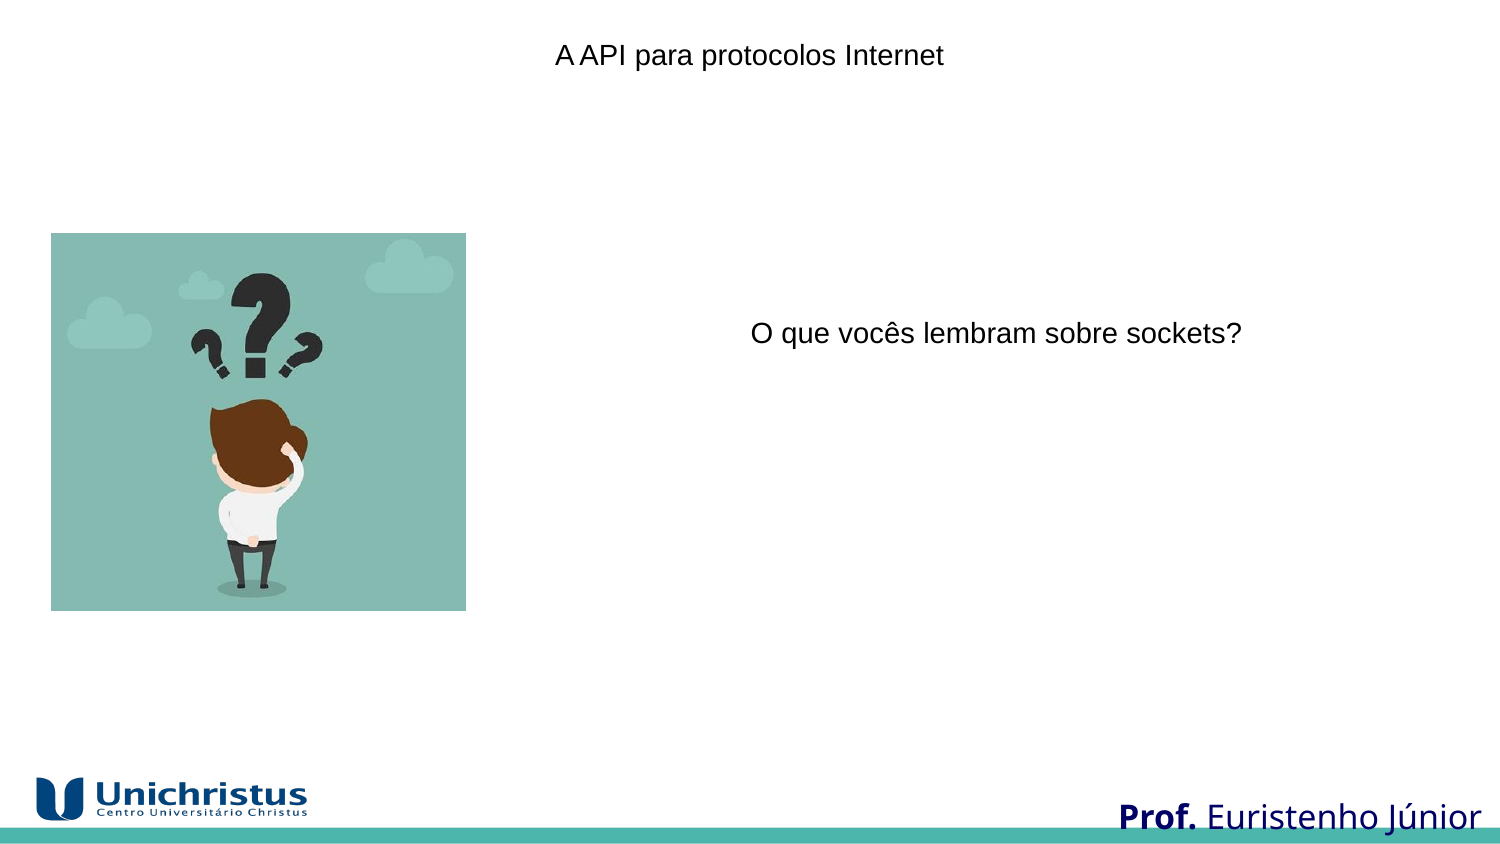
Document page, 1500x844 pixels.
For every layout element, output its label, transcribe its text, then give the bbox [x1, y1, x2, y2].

list O que vocês lembram sobre sockets? [544, 152, 1449, 750]
title A API para protocolos Internet [51, 20, 1449, 137]
picture [32, 775, 311, 822]
picture [51, 233, 466, 611]
